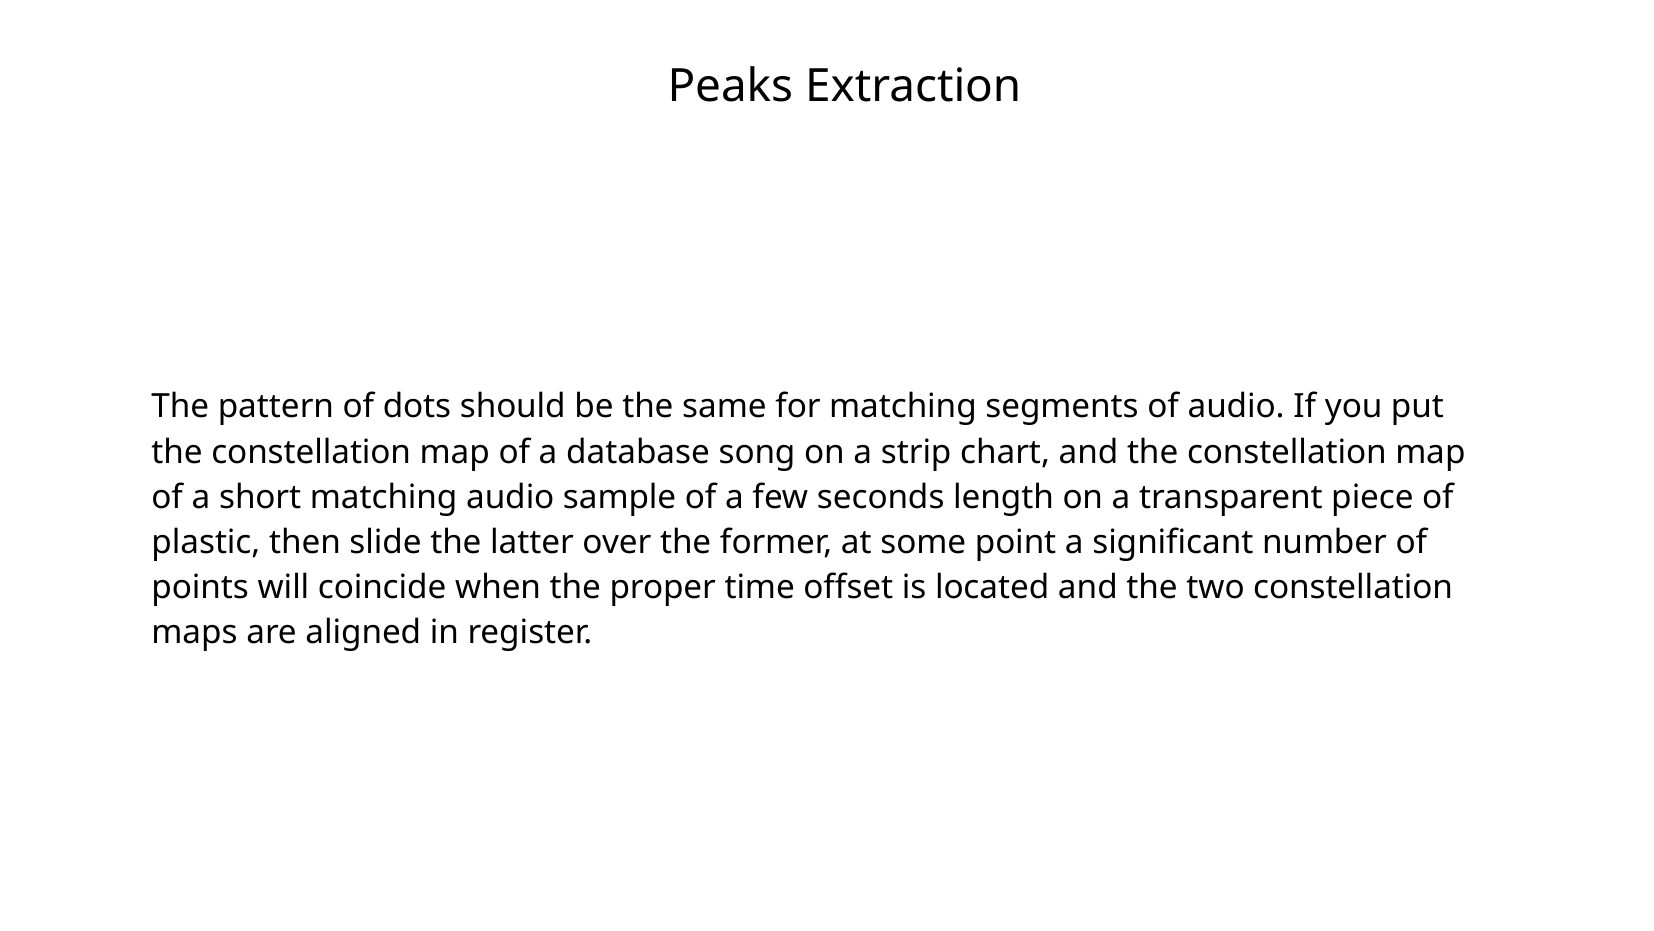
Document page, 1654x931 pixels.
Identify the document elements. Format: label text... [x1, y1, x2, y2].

text_box The pattern of dots should be the same for matching segments of audio. If you put the constellation map of a database song on a strip chart, and the constellation map of a short matching audio sample of a few seconds length on a transparent piece of plastic, then slide the latter over the former, at some point a significant number of points will coincide when the proper time offset is located and the two constellation maps are aligned in register. [136, 375, 1517, 617]
text_box Peaks Extraction [242, 45, 1411, 136]
